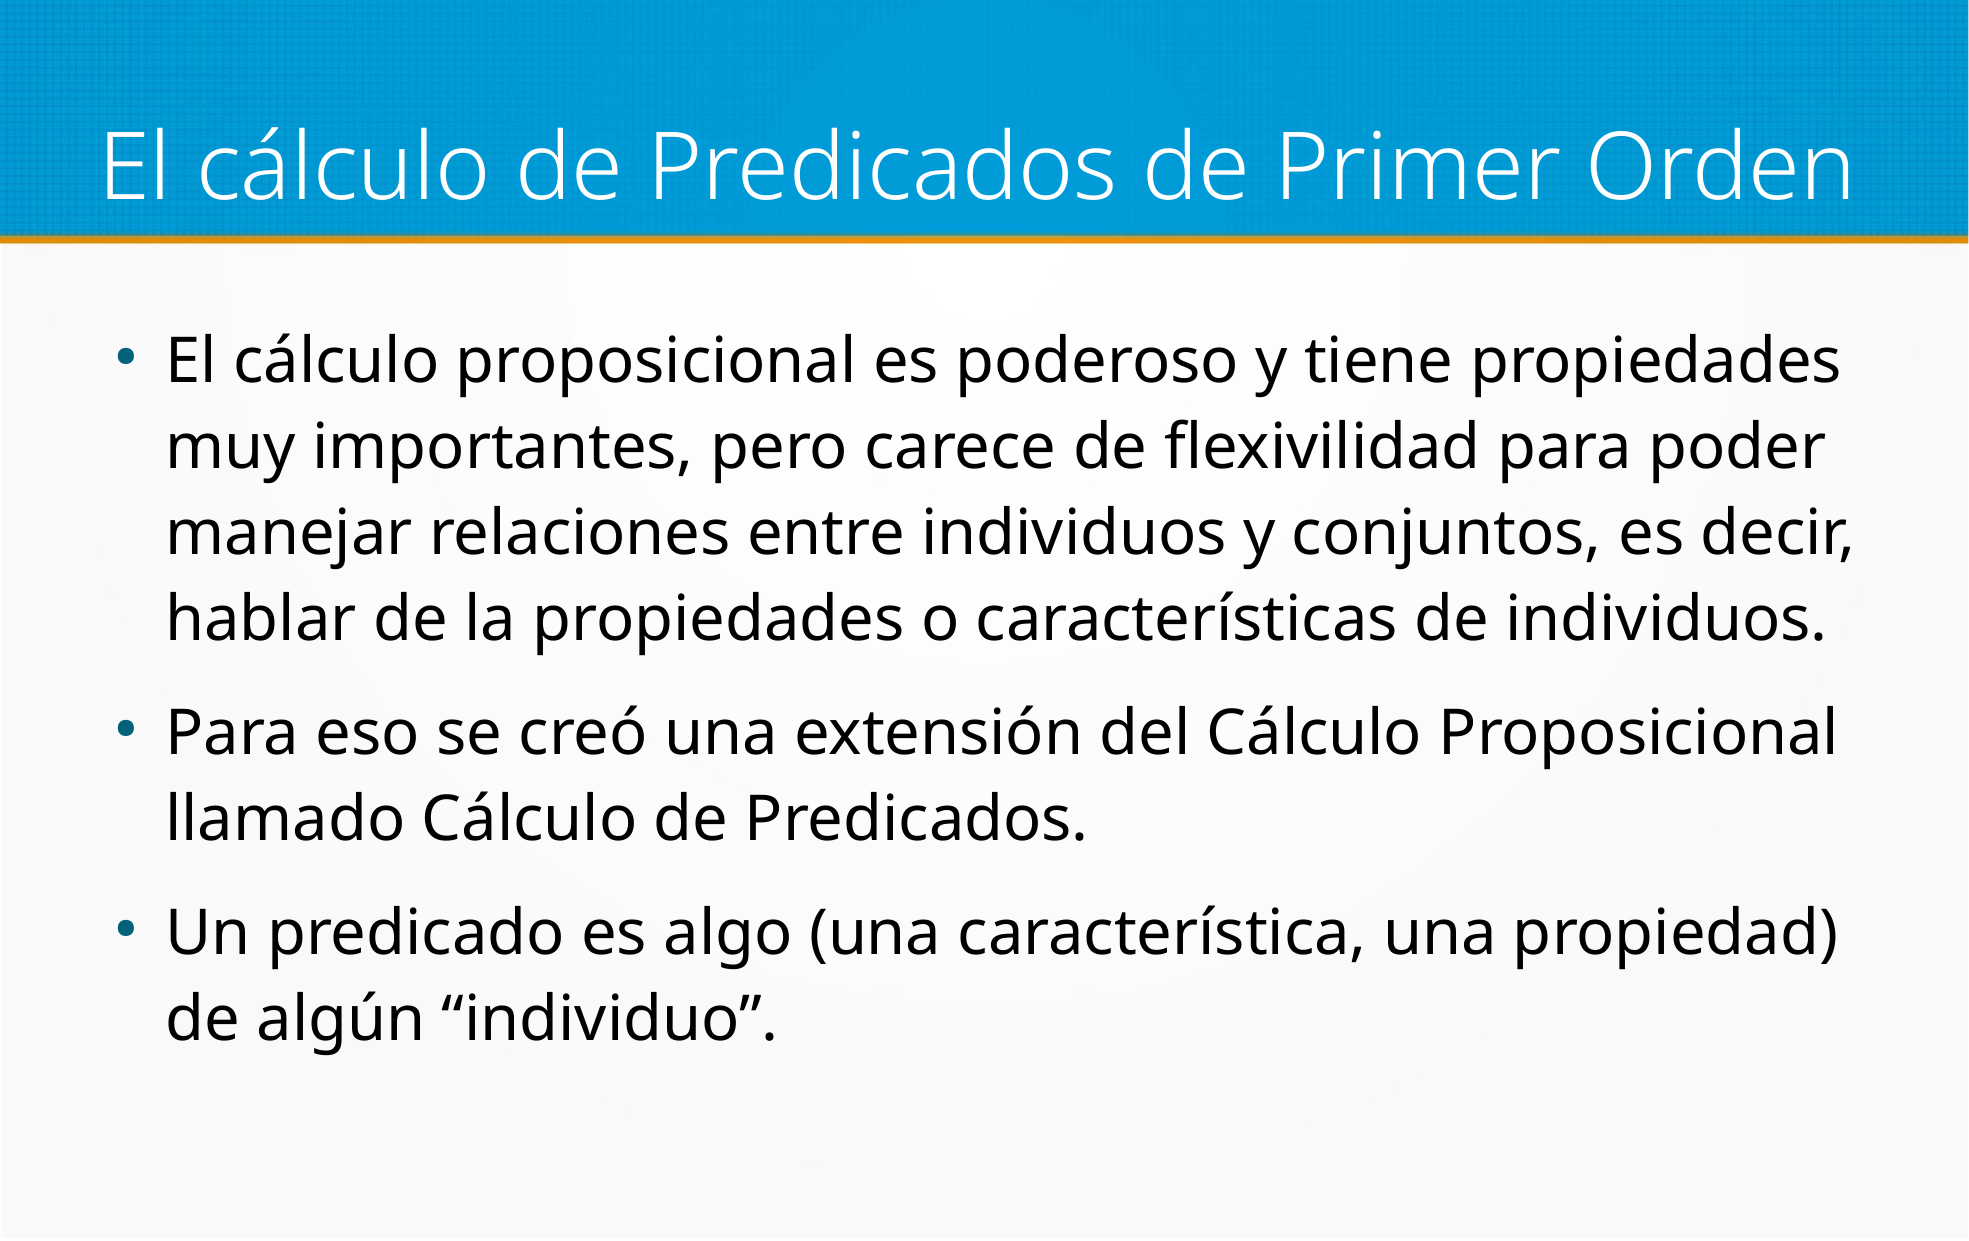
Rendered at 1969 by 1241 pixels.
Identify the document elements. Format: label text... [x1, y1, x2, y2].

title El cálculo de Predicados de Primer Orden [98, 19, 1870, 227]
list El cálculo proposicional es poderoso y tiene propiedades muy importantes, pero carece de flexivilidad para poder manejar relaciones entre individuos y conjuntos, es decir, hablar de la propiedades o características de individuos. Para eso se creó una extensión del Cálculo Proposicional llamado Cálculo de Predicados. Un predicado es algo (una característica, una propiedad) de algún “individuo”. [98, 315, 1861, 1081]
picture [0, 233, 1969, 1241]
